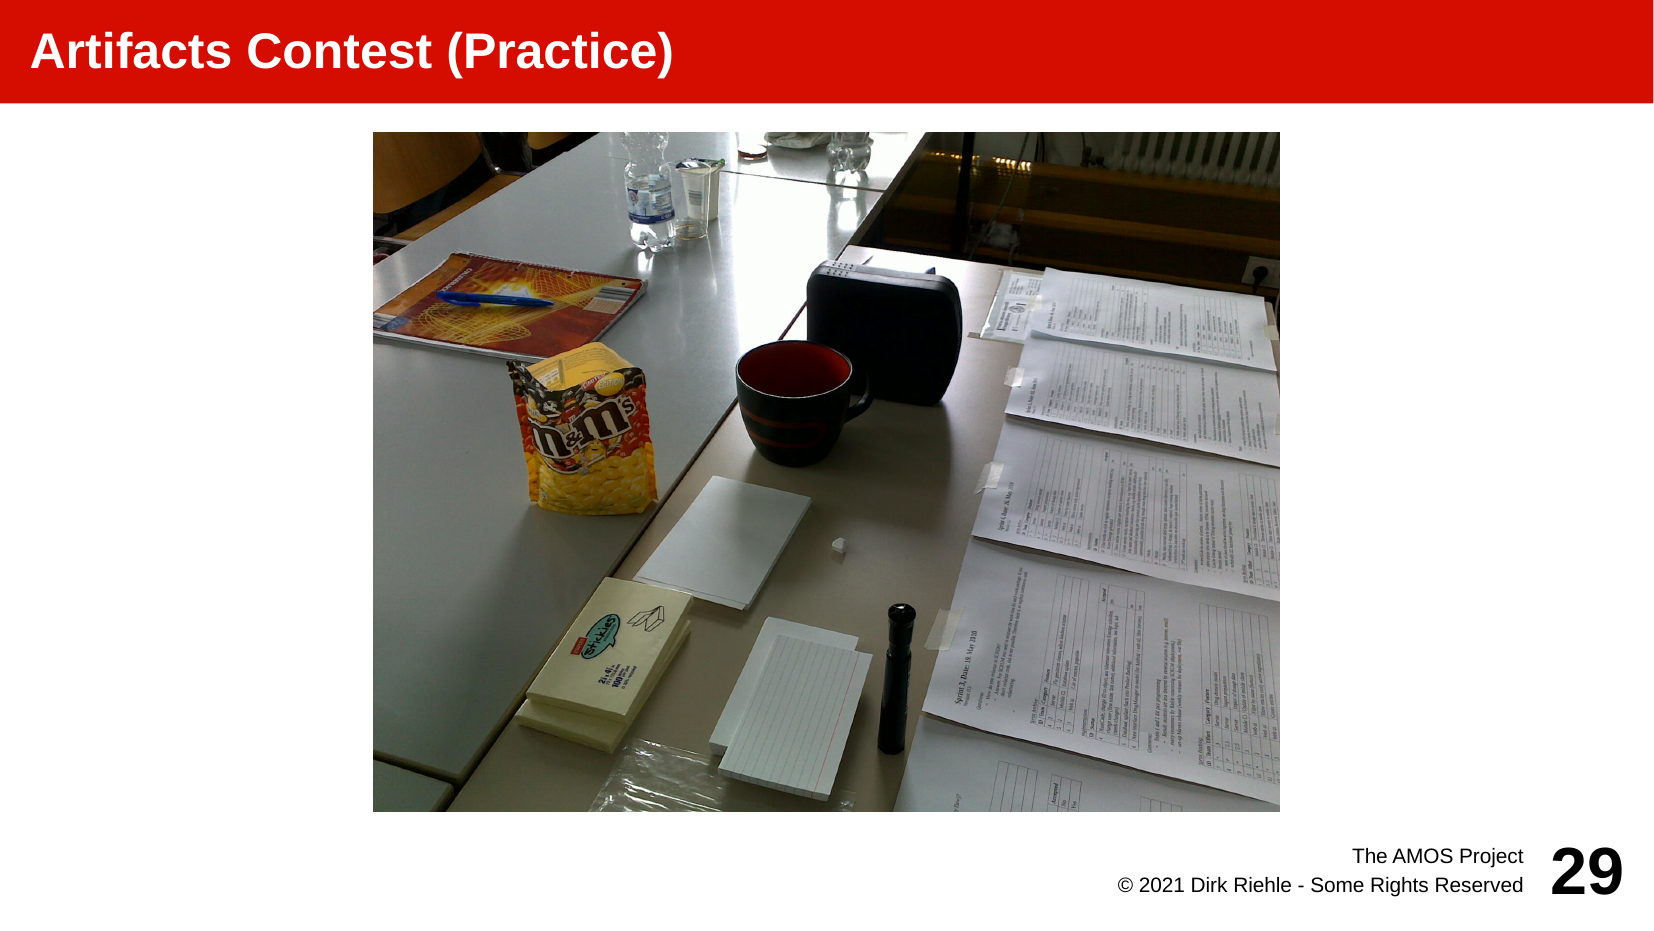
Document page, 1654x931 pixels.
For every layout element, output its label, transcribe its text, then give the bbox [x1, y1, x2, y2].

title Artifacts Contest (Practice) [0, 0, 1654, 104]
picture [373, 132, 1280, 813]
